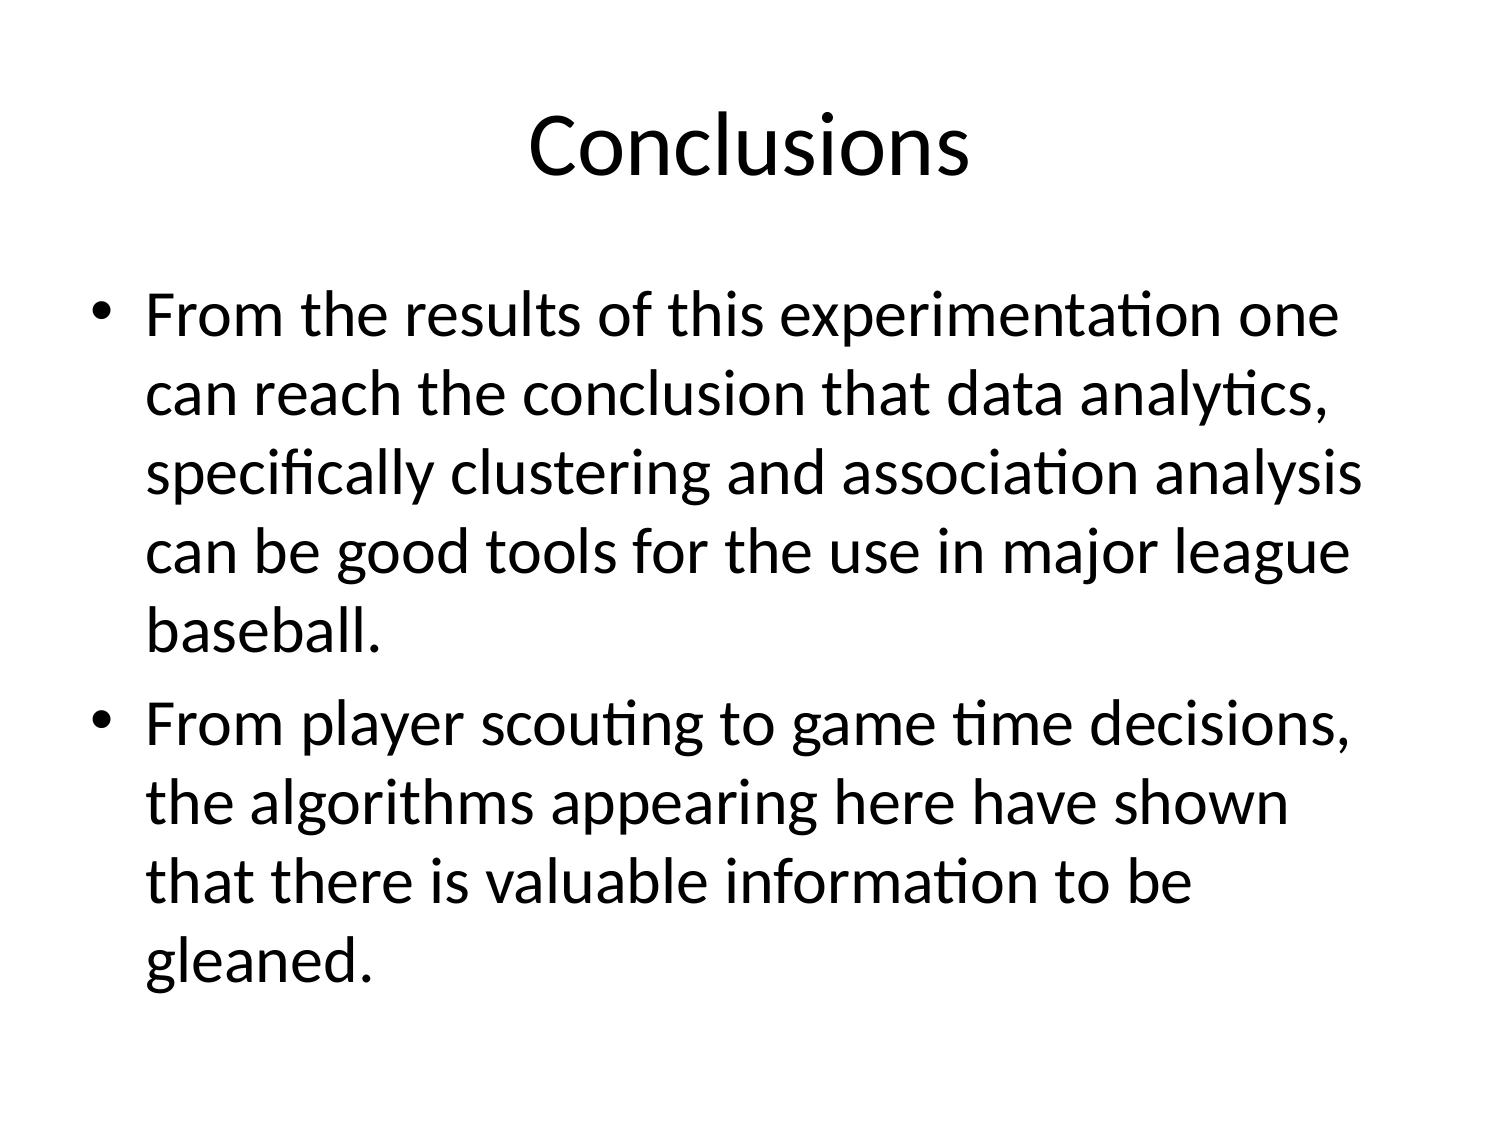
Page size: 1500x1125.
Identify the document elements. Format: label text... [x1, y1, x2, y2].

list From the results of this experimentation one can reach the conclusion that data analytics, specifically clustering and association analysis can be good tools for the use in major league baseball. From player scouting to game time decisions, the algorithms appearing here have shown that there is valuable information to be gleaned. [75, 262, 1425, 1005]
title Conclusions [75, 45, 1425, 233]
